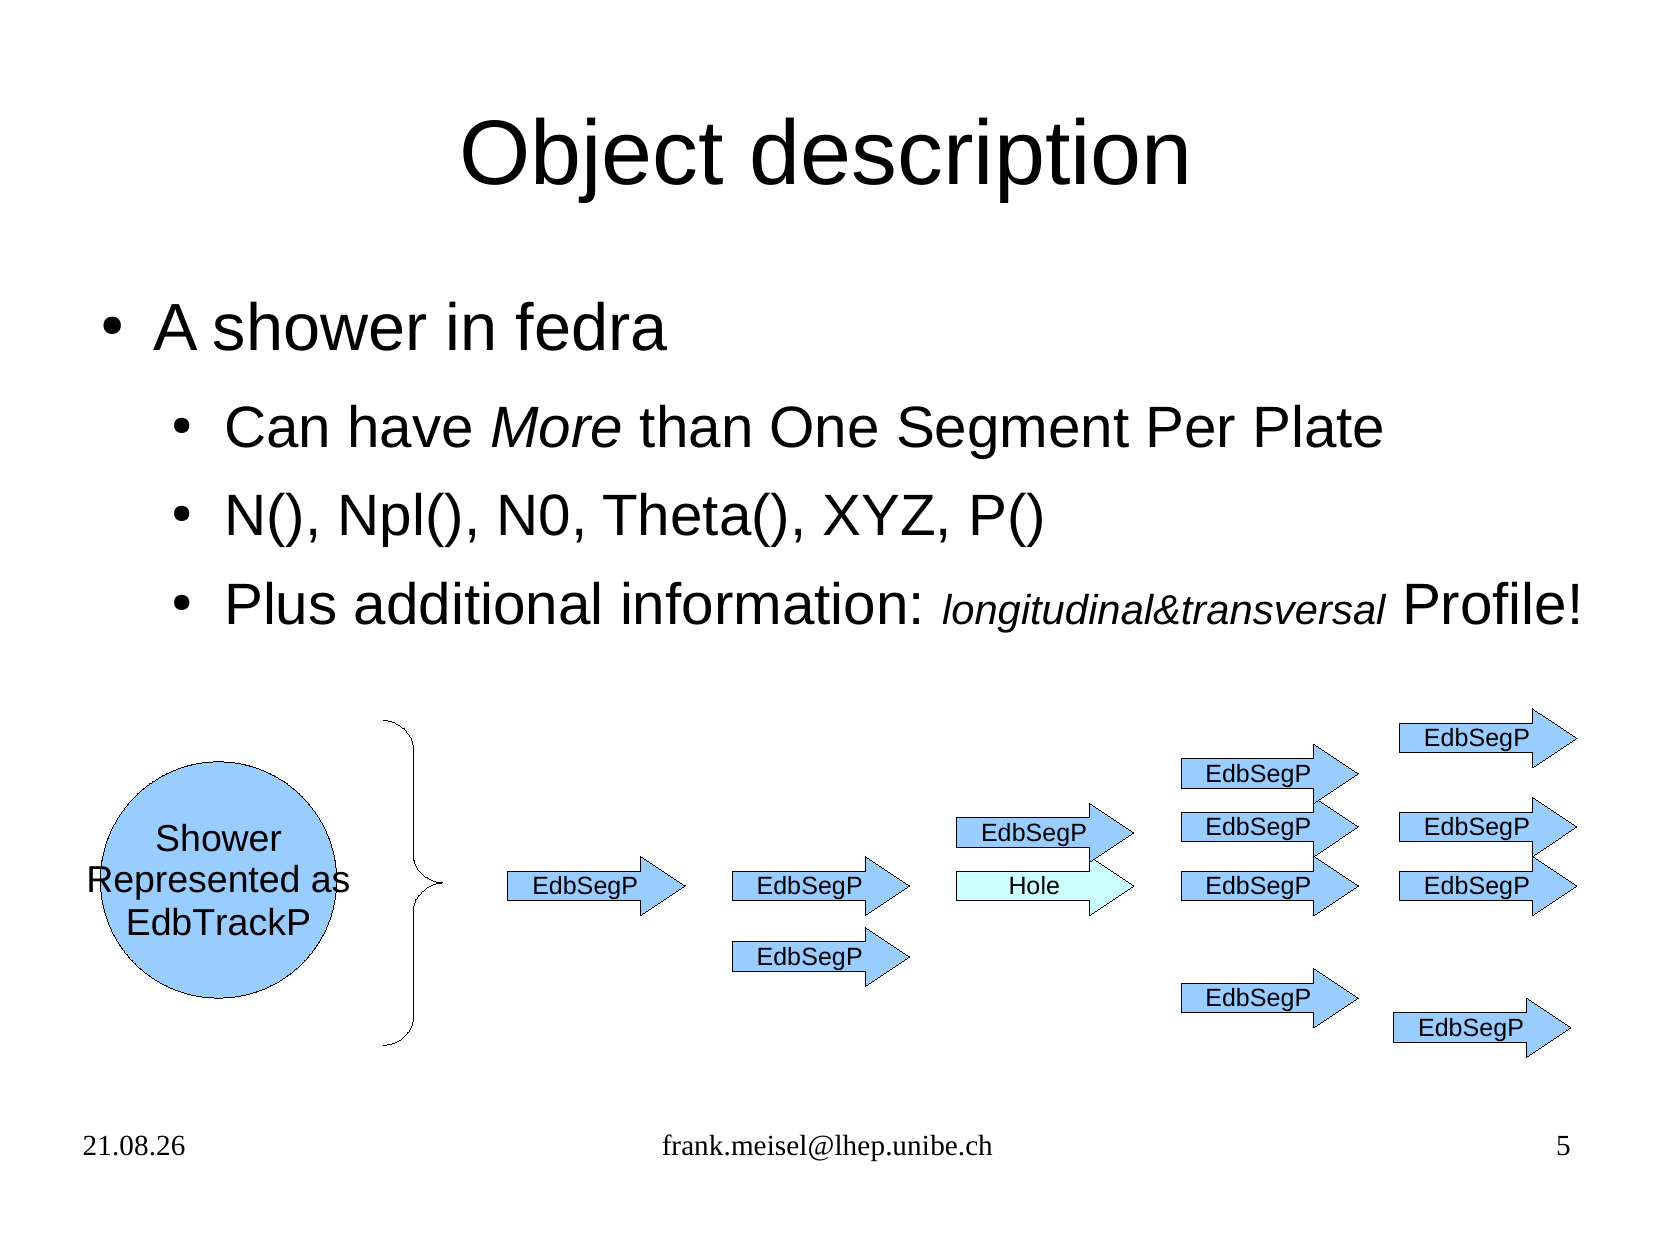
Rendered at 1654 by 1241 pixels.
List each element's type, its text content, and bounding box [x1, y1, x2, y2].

text_box Hole [956, 859, 1134, 916]
title Object description [82, 49, 1571, 257]
text_box EdbSegP [1399, 708, 1577, 768]
text_box EdbSegP [1399, 857, 1577, 916]
text_box EdbSegP [732, 927, 910, 987]
list A shower in fedra Can have More than One Segment Per Plate N(), Npl(), N0, Theta(), XYZ, P() Plus additional information: longitudinal&transversal Profile! [82, 290, 1595, 1094]
text_box EdbSegP [1181, 856, 1359, 916]
text_box EdbSegP [1181, 744, 1359, 804]
text_box EdbSegP [732, 856, 910, 916]
text_box EdbSegP [1399, 797, 1577, 857]
text_box EdbSegP [1181, 968, 1359, 1028]
text_box EdbSegP [507, 856, 686, 916]
text_box EdbSegP [1393, 998, 1571, 1058]
text_box EdbSegP [1181, 800, 1359, 857]
text_box Shower Represented as EdbTrackP [100, 761, 337, 999]
text_box EdbSegP [956, 803, 1134, 863]
